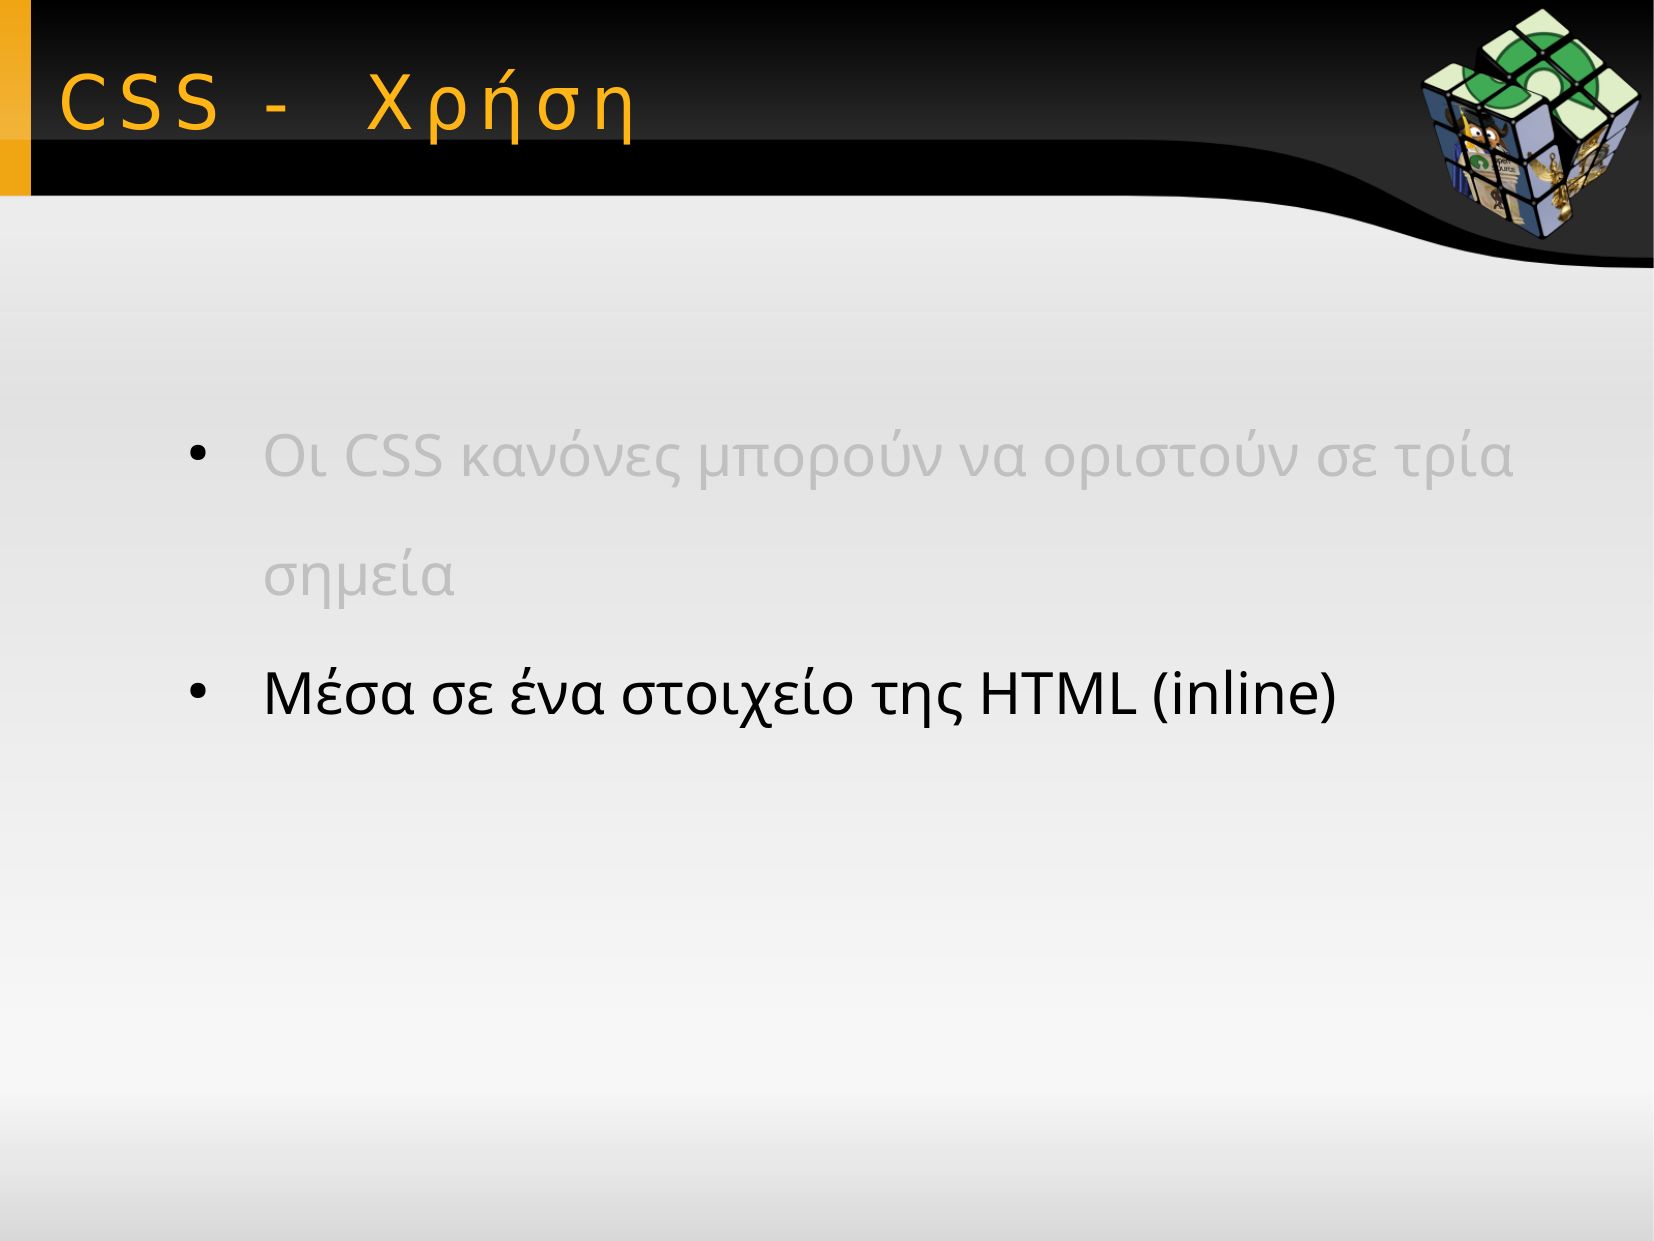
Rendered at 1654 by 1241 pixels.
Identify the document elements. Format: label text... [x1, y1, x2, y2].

subtitle Οι CSS κανόνες μπορούν να οριστούν σε τρία σημεία Μέσα σε ένα στοιχείo της HTML (inline) [187, 375, 1534, 1080]
picture [0, 0, 1654, 1241]
title CSS - Χρήση [59, 29, 1270, 178]
